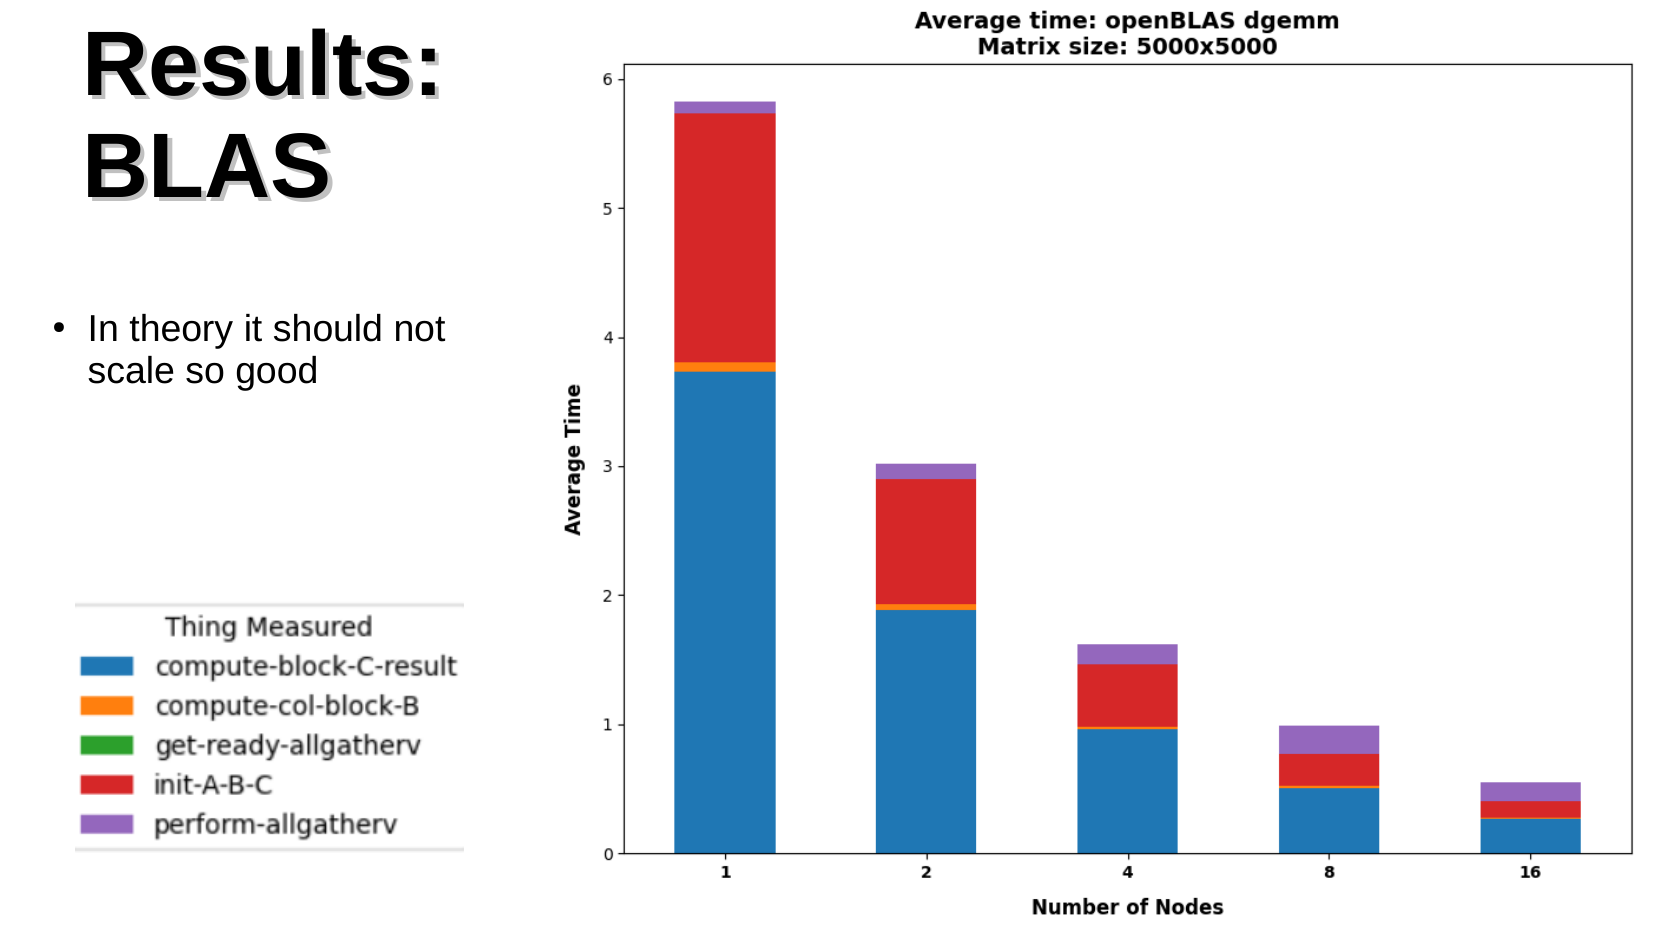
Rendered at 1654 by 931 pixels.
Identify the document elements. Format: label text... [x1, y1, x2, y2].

text_box In theory it should not scale so good [37, 300, 526, 526]
picture [553, 0, 1654, 931]
picture [75, 599, 464, 854]
title Results: BLAS [82, 12, 553, 218]
